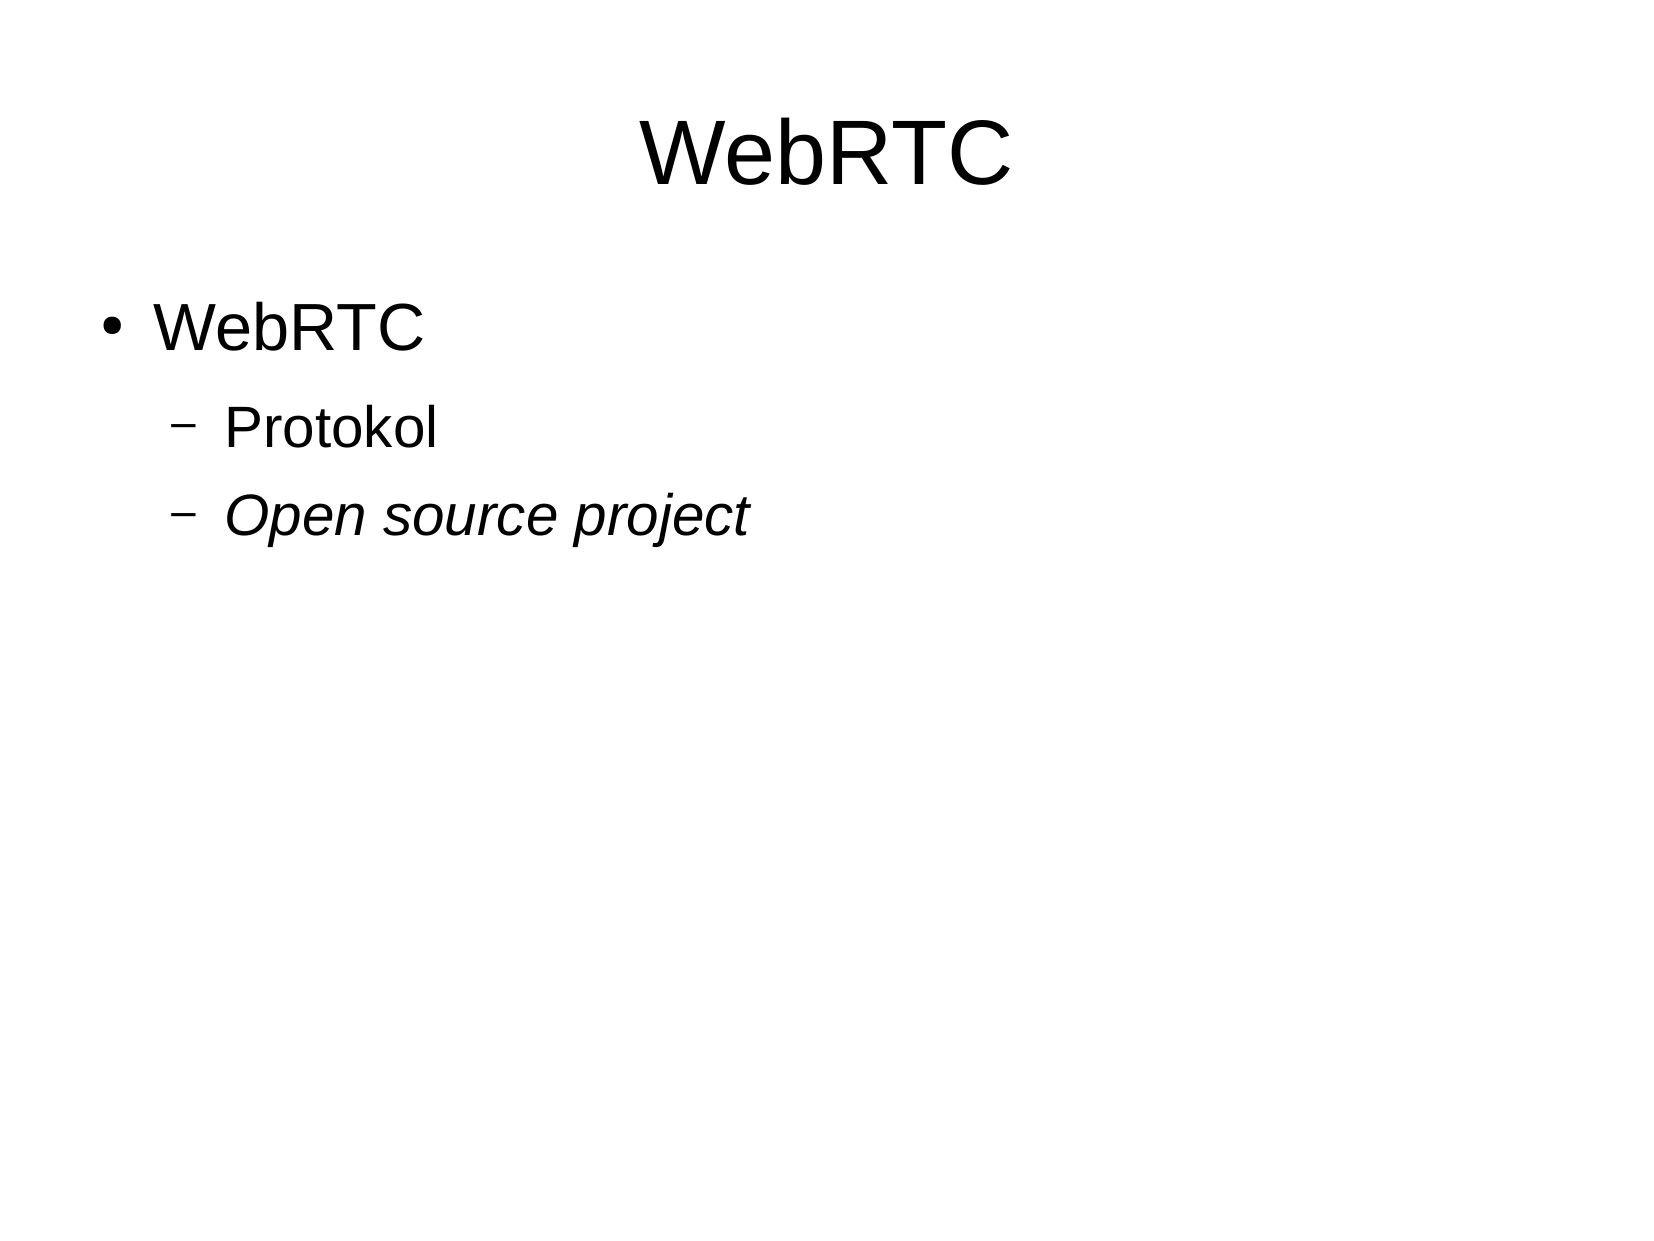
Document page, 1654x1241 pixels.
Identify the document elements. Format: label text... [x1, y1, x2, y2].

list WebRTC Protokol Open source project [82, 290, 1571, 1010]
title WebRTC [82, 49, 1571, 257]
